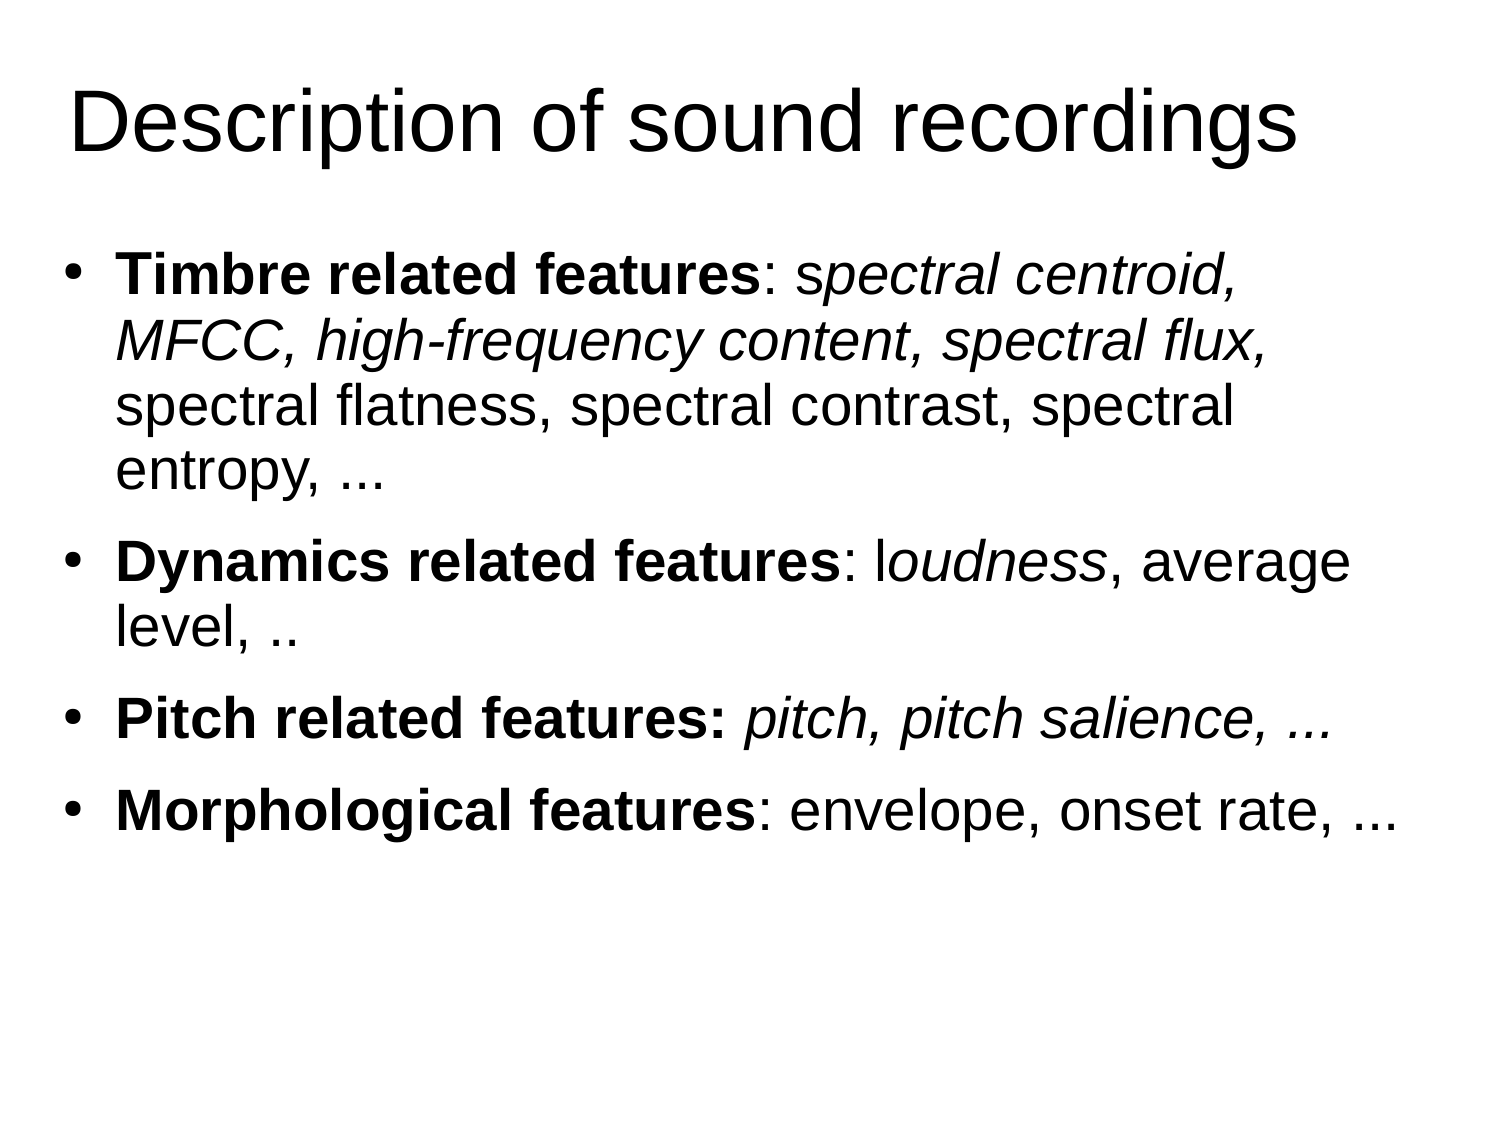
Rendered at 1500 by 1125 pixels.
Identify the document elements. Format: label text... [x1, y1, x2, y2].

title Description of sound recordings [68, 27, 1456, 216]
list Timbre related features: spectral centroid, MFCC, high-frequency content, spectral flux, spectral flatness, spectral contrast, spectral entropy, ... Dynamics related features: loudness, average level, .. Pitch related features: pitch, pitch salience, ... Morphological features: envelope, onset rate, ... [44, 239, 1441, 1087]
